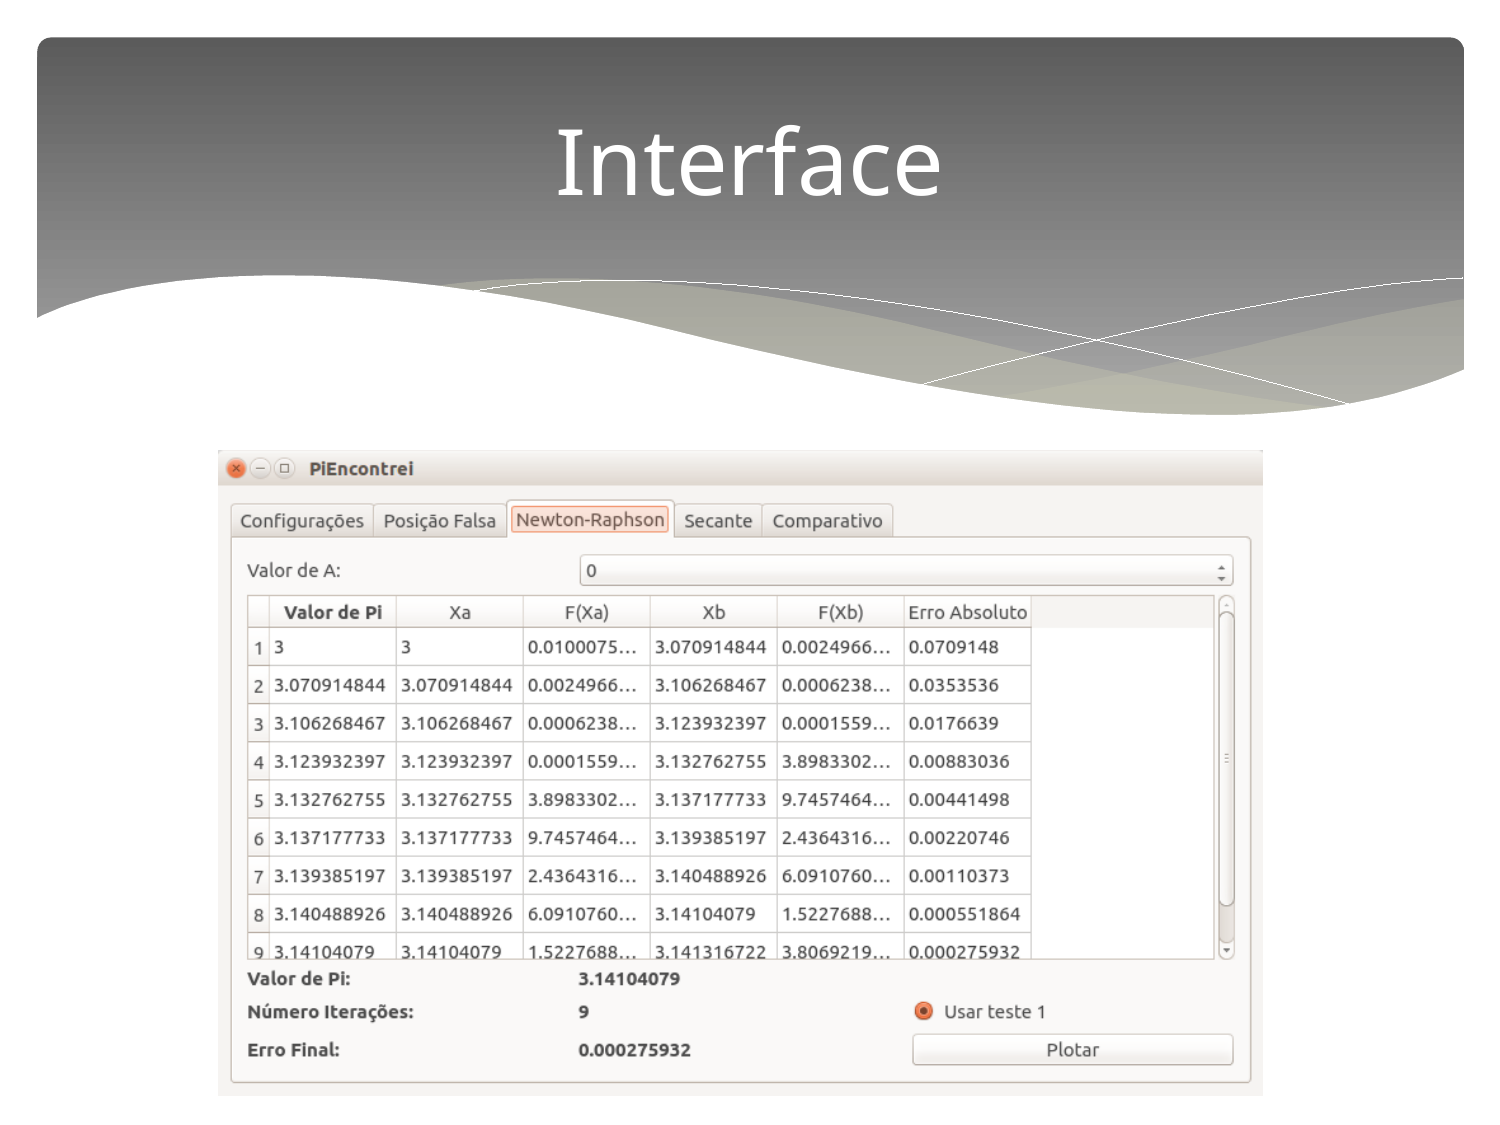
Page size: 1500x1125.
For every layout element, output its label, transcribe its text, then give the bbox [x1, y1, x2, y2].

title Interface [75, 55, 1425, 261]
picture [218, 450, 1263, 1096]
